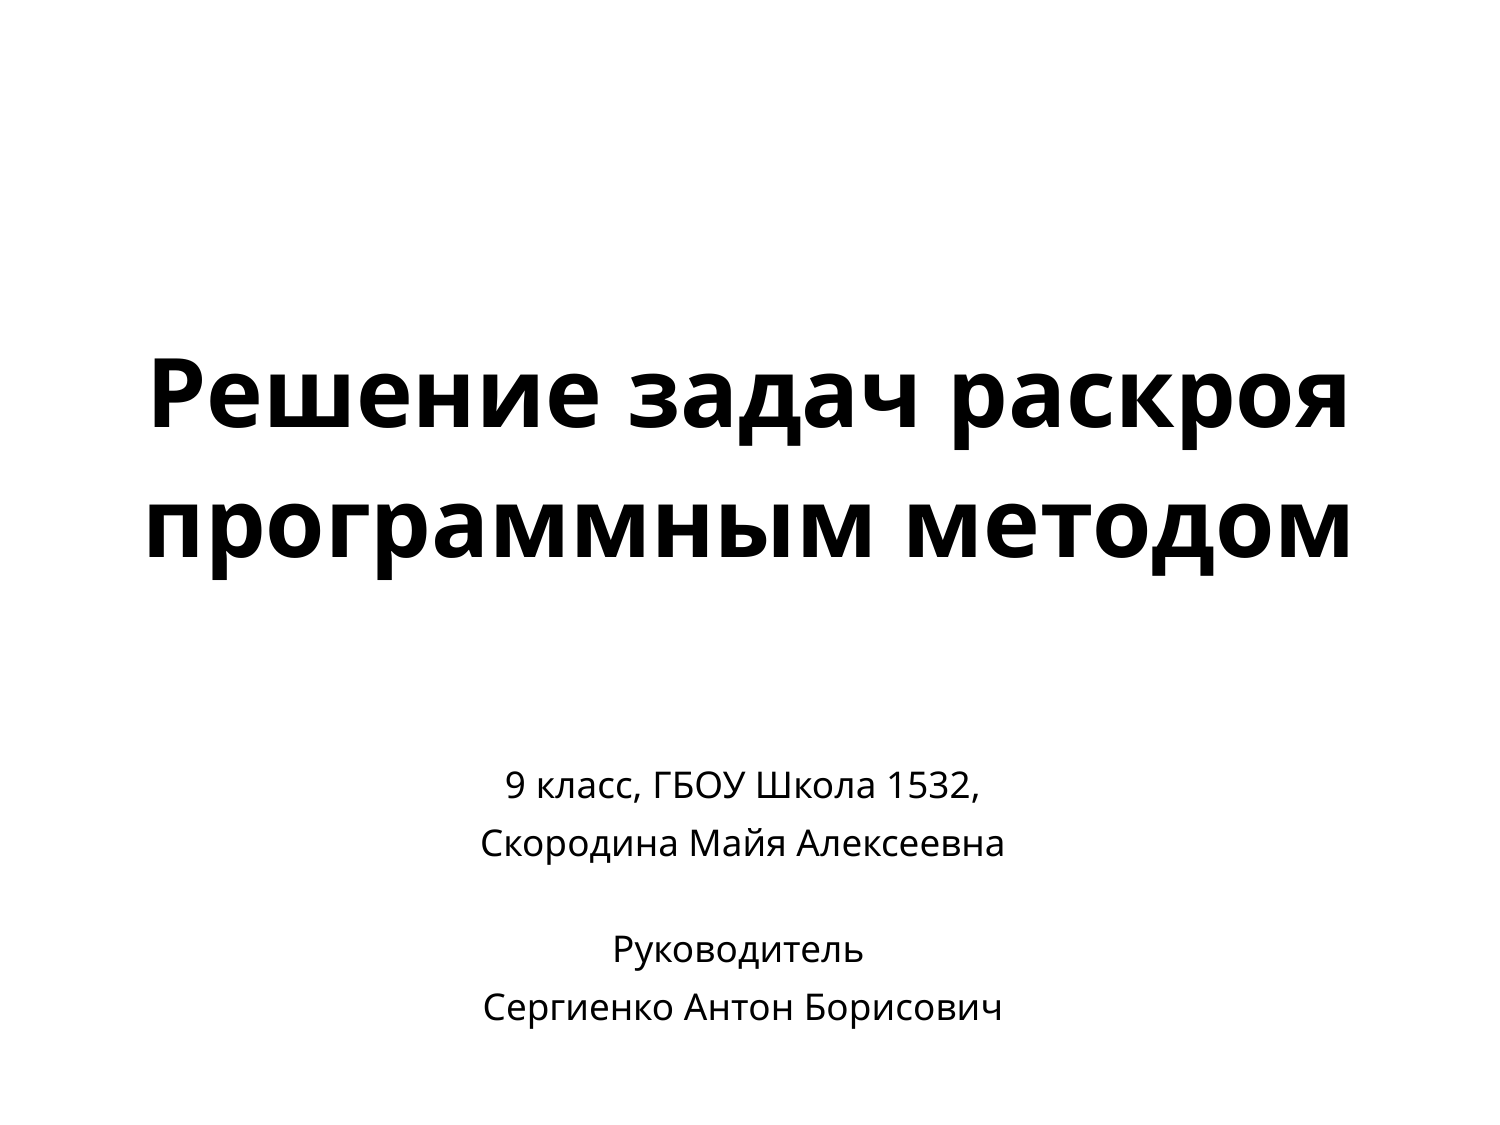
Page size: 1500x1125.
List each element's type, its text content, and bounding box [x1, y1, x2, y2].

text_box Решение задач раскроя программным методом [112, 314, 1388, 693]
text_box 9 класс, ГБОУ Школа 1532, Скородина Майя Алексеевна Руководитель Сергиенко Антон Борисович [218, 751, 1269, 1039]
